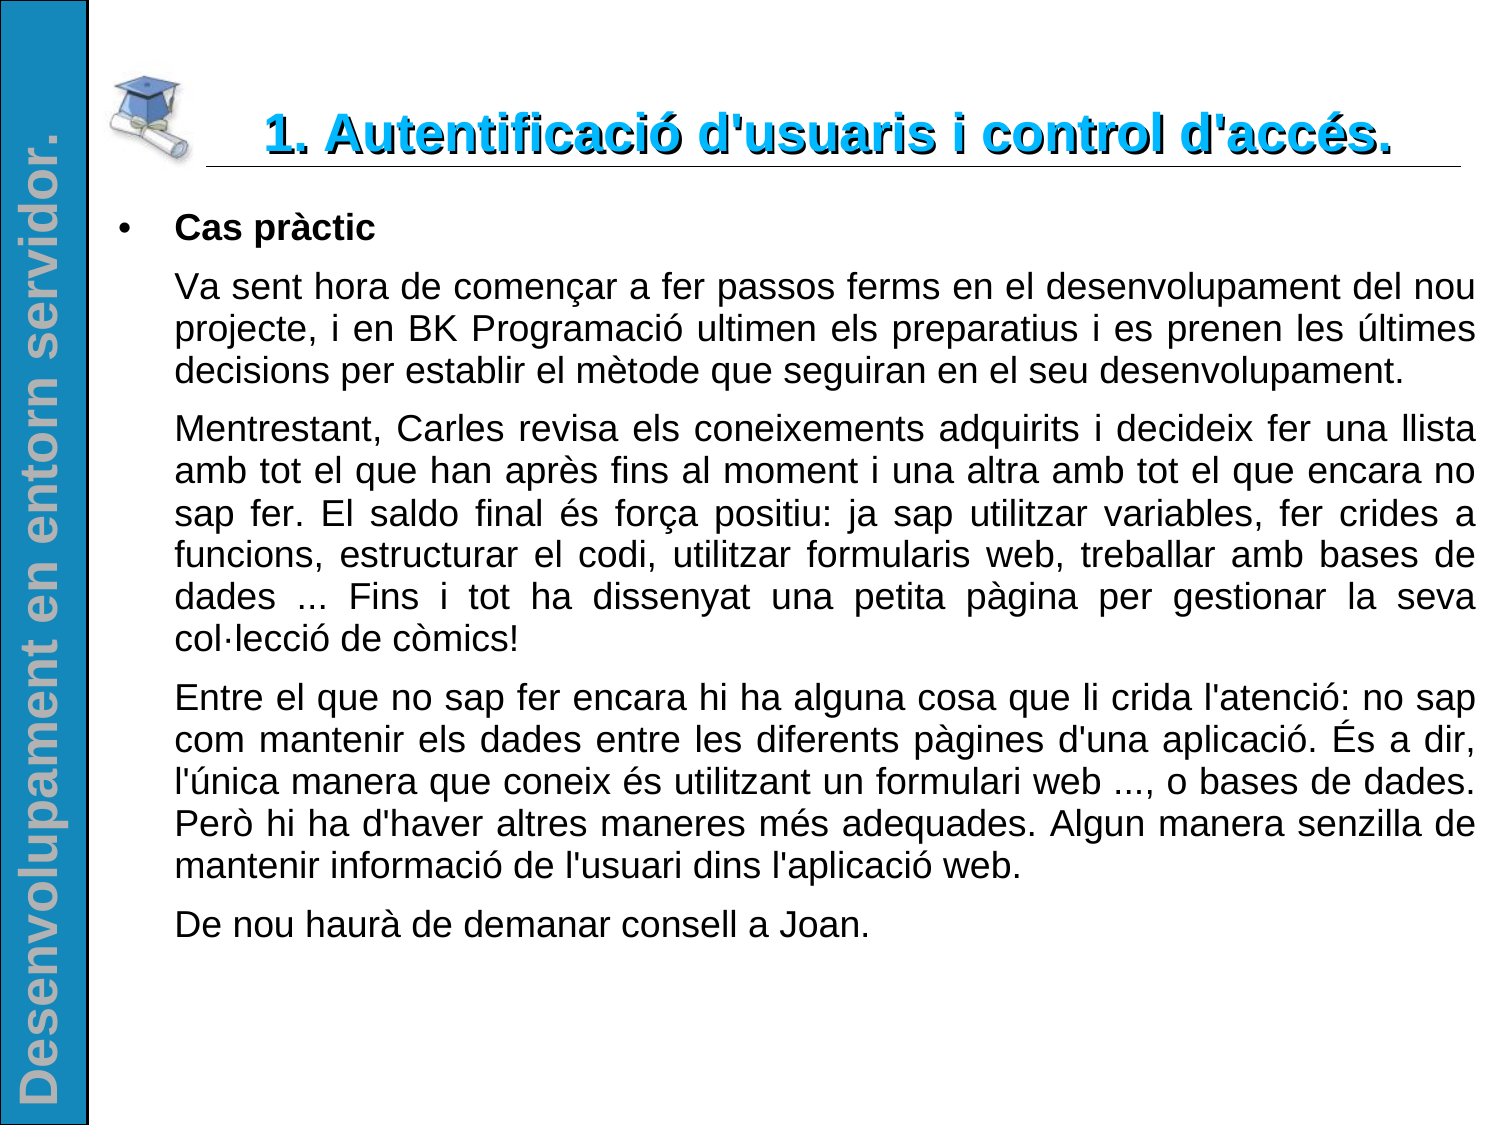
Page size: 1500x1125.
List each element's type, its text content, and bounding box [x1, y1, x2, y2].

title 1. Autentificació d'usuaris i control d'accés. [206, 88, 1447, 178]
picture [93, 61, 206, 174]
list Cas pràctic Va sent hora de començar a fer passos ferms en el desenvolupament del nou projecte, i en BK Programació ultimen els preparatius i es prenen les últimes decisions per establir el mètode que seguiran en el seu desenvolupament. Mentrestant, Carles revisa els coneixements adquirits i decideix fer una llista amb tot el que han après fins al moment i una altra amb tot el que encara no sap fer. El saldo final és força positiu: ja sap utilitzar variables, fer crides a funcions, estructurar el codi, utilitzar formularis web, treballar amb bases de dades ... Fins i tot ha dissenyat una petita pàgina per gestionar la seva col·lecció de còmics! Entre el que no sap fer encara hi ha alguna cosa que li crida l'atenció: no sap com mantenir els dades entre les diferents pàgines d'una aplicació. És a dir, l'única manera que coneix és utilitzant un formulari web ..., o bases de dades. Però hi ha d'haver altres maneres més adequades. Algun manera senzilla de mantenir informació de l'usuari dins l'aplicació web. De nou haurà de demanar consell a Joan. [118, 206, 1477, 1063]
